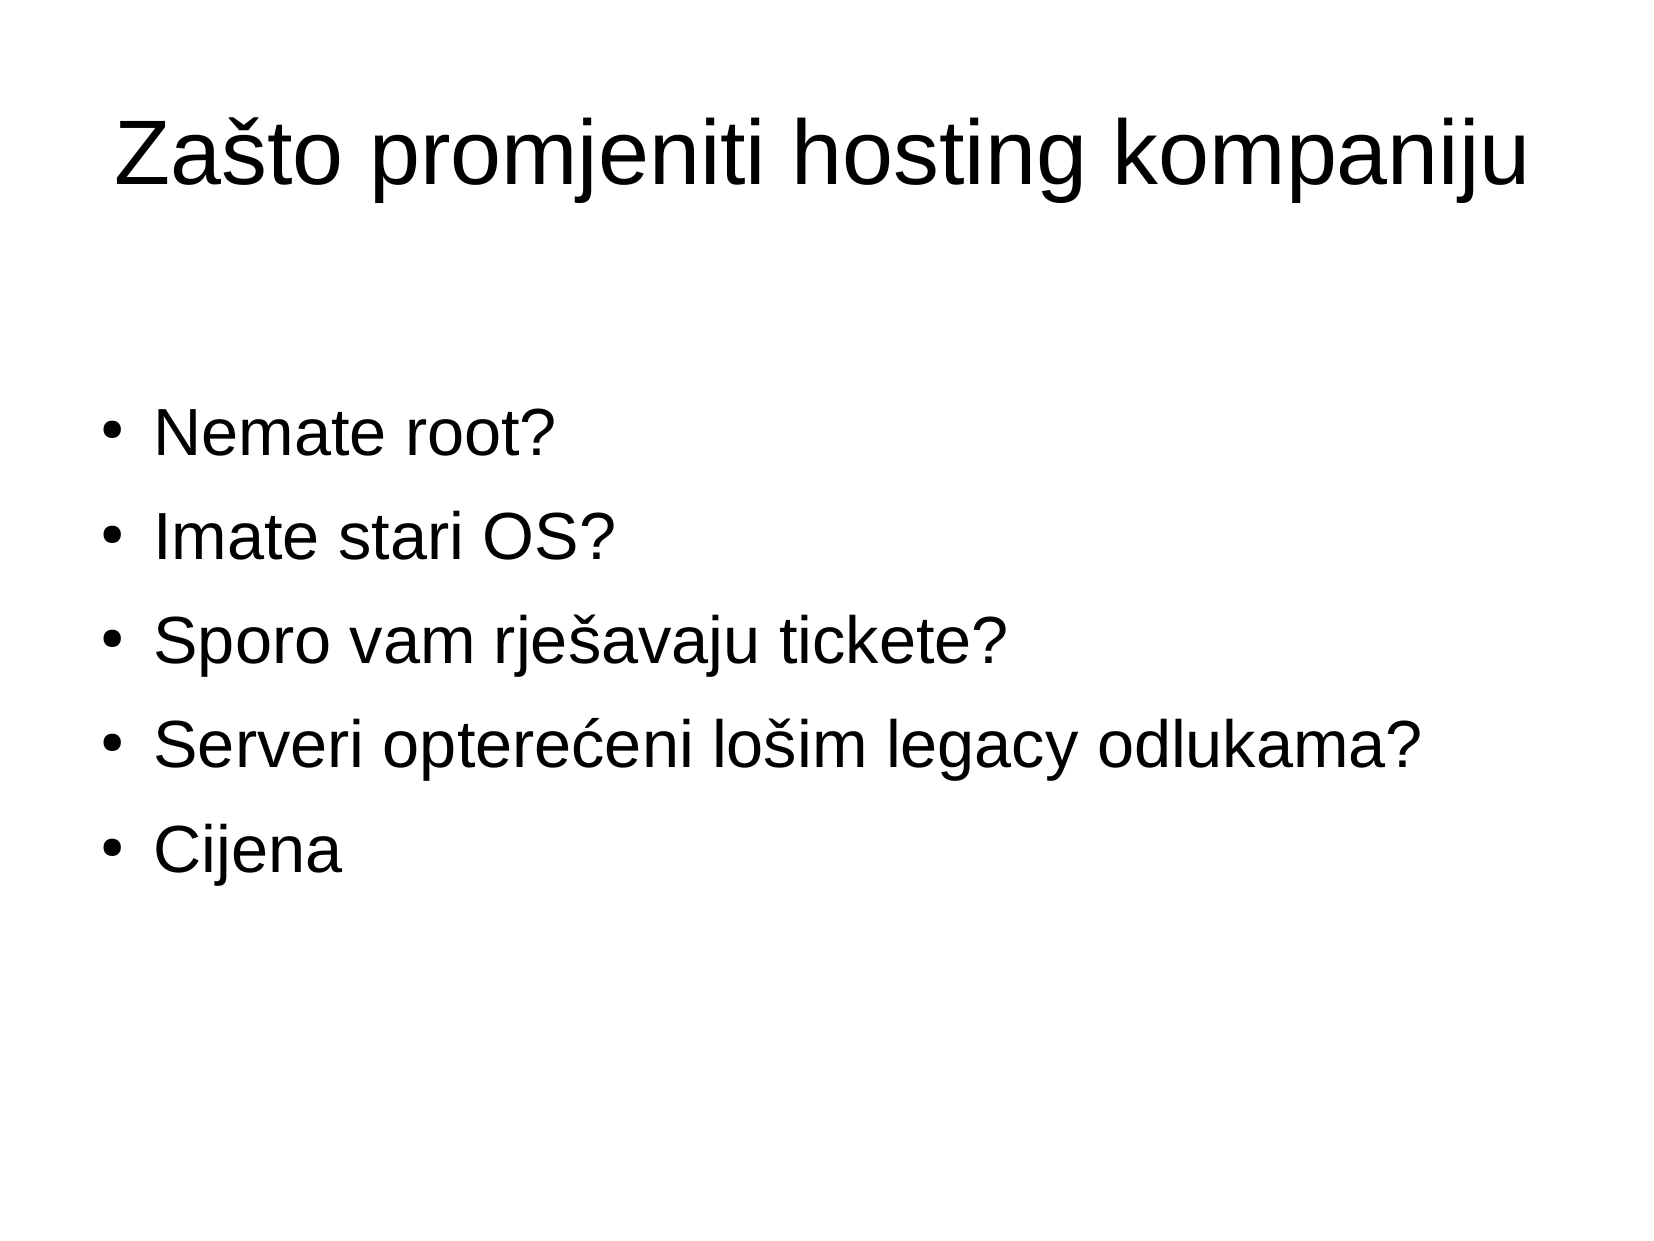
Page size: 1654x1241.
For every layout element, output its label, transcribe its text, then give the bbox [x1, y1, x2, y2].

list Nemate root? Imate stari OS? Sporo vam rješavaju tickete? Serveri opterećeni lošim legacy odlukama? Cijena [82, 290, 1571, 1010]
title Zašto promjeniti hosting kompaniju [82, 49, 1571, 257]
